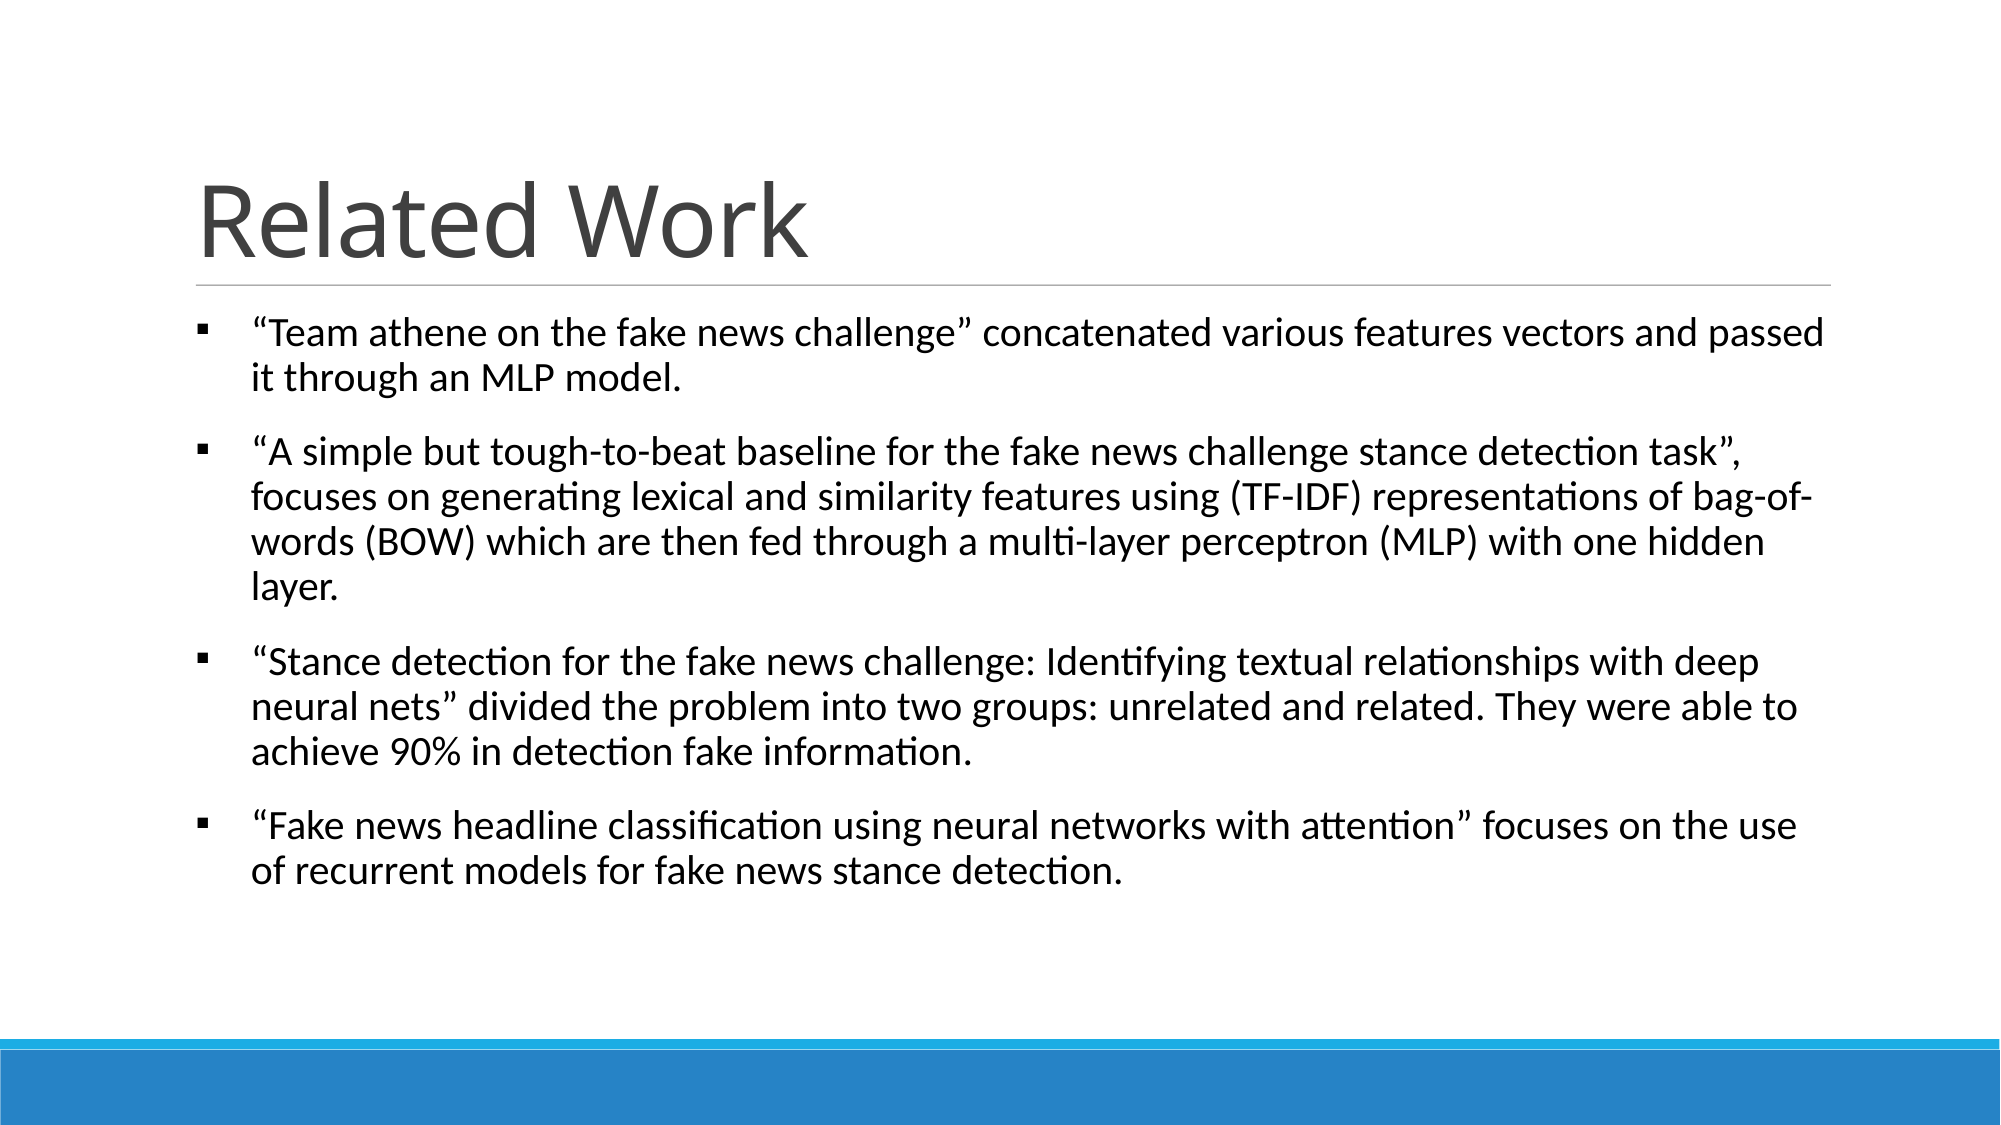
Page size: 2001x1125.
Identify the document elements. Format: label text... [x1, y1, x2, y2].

list “Team athene on the fake news challenge” concatenated various features vectors and passed it through an MLP model. “A simple but tough-to-beat baseline for the fake news challenge stance detection task”, focuses on generating lexical and similarity features using (TF-IDF) representations of bag-of-words (BOW) which are then fed through a multi-layer perceptron (MLP) with one hidden layer. “Stance detection for the fake news challenge: Identifying textual relationships with deep neural nets” divided the problem into two groups: unrelated and related. They were able to achieve 90% in detection fake information. “Fake news headline classiﬁcation using neural networks with attention” focuses on the use of recurrent models for fake news stance detection. [180, 302, 1830, 963]
title Related Work [180, 47, 1830, 285]
